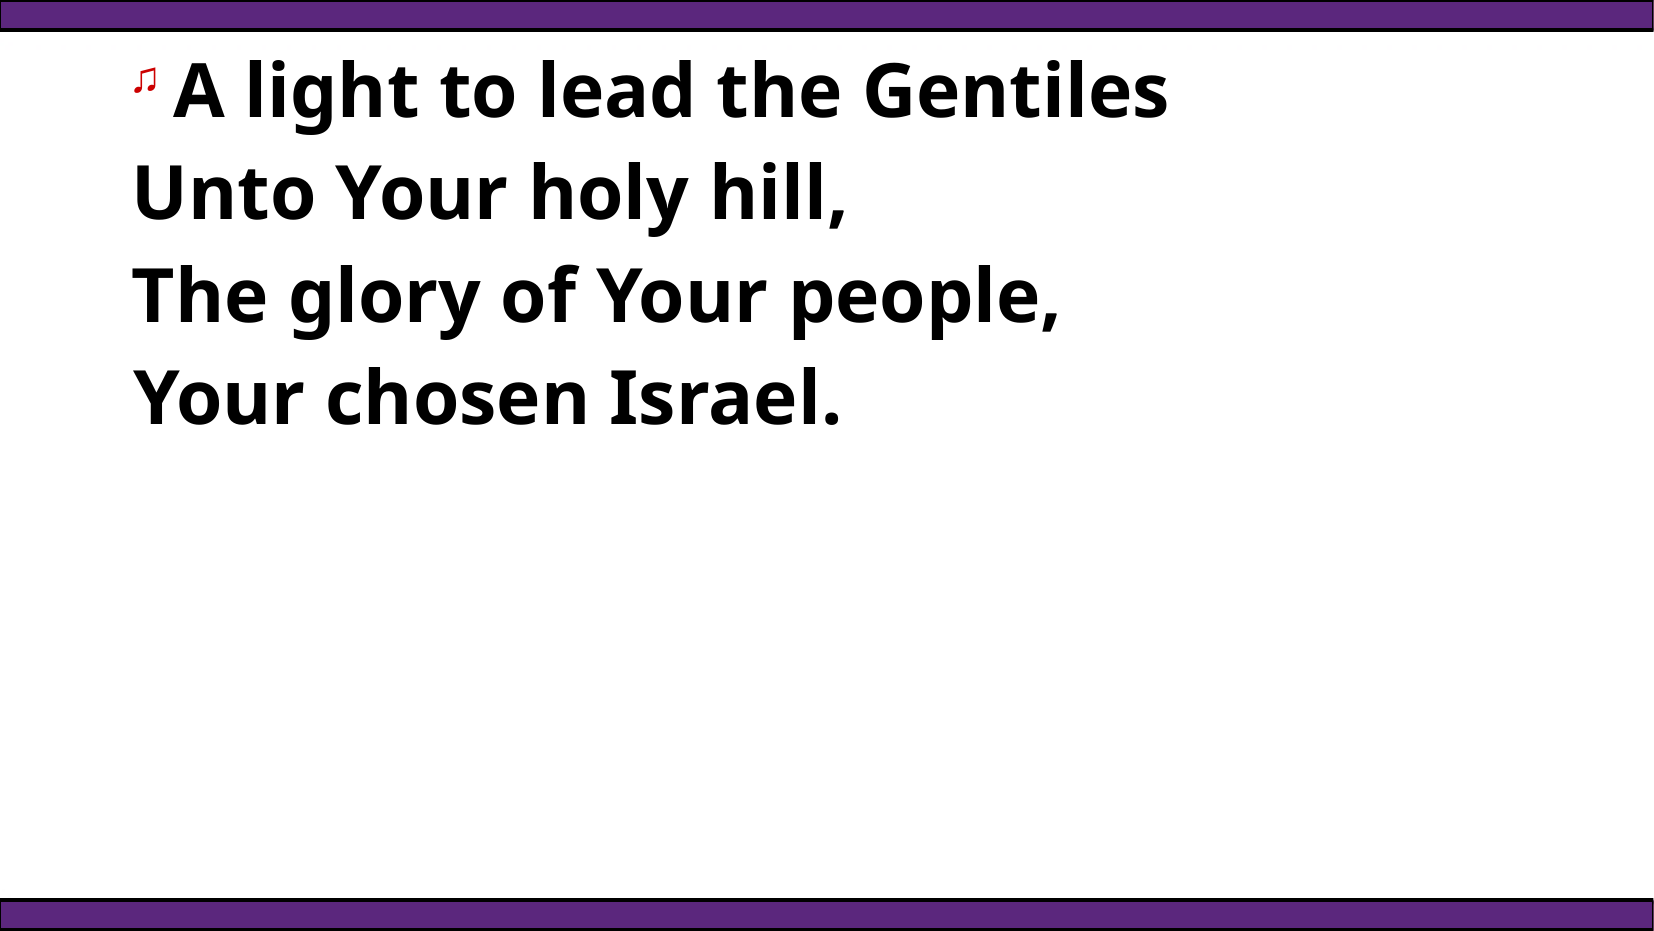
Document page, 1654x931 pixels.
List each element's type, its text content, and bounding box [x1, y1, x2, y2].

text_box [0, 0, 1654, 31]
text_box ♫ A light to lead the Gentiles Unto Your holy hill, The glory of Your people, Your chosen Israel. [60, 30, 1606, 445]
picture [0, 31, 1654, 900]
text_box [0, 900, 1654, 931]
